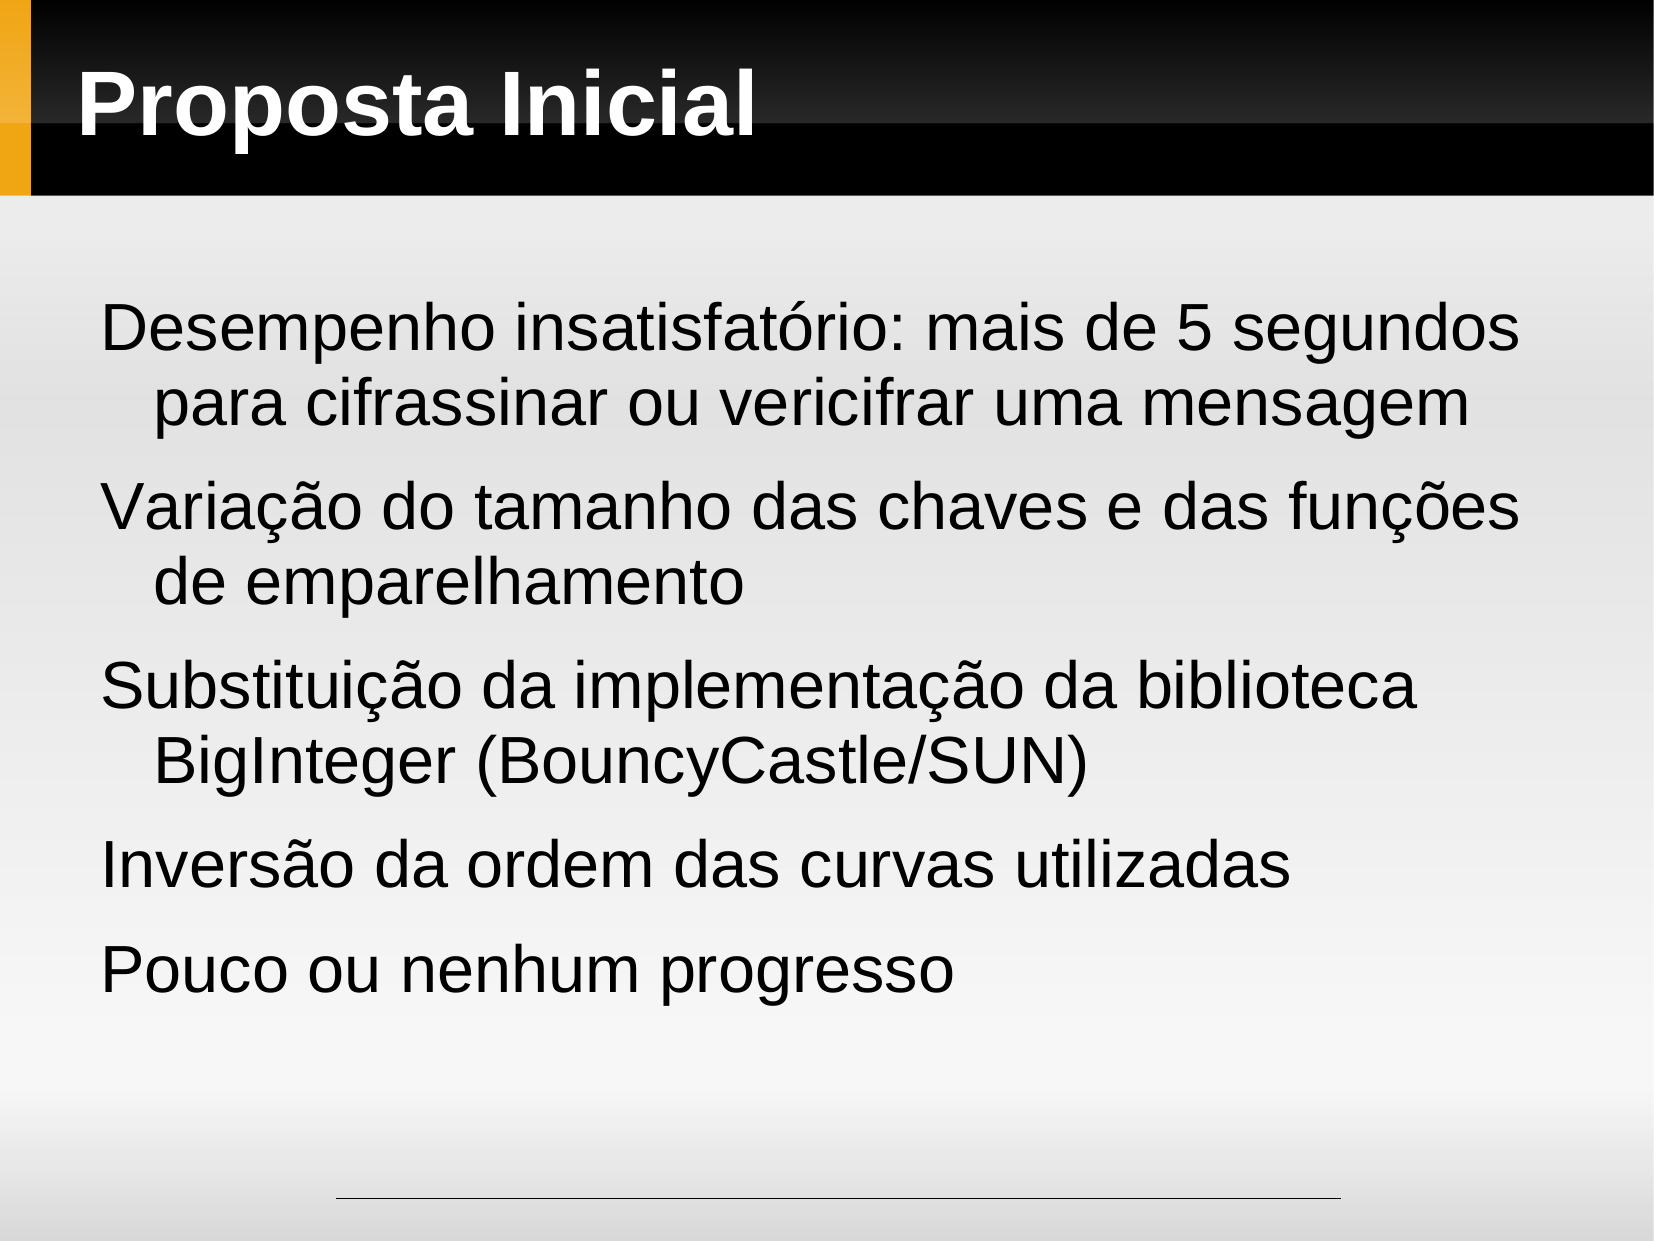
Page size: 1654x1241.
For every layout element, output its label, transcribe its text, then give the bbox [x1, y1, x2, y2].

title Proposta Inicial [76, 0, 1565, 208]
picture [0, 0, 1654, 1241]
list Desempenho insatisfatório: mais de 5 segundos para cifrassinar ou vericifrar uma mensagem Variação do tamanho das chaves e das funções de emparelhamento Substituição da implementação da biblioteca BigInteger (BouncyCastle/SUN) Inversão da ordem das curvas utilizadas Pouco ou nenhum progresso [82, 290, 1571, 1109]
